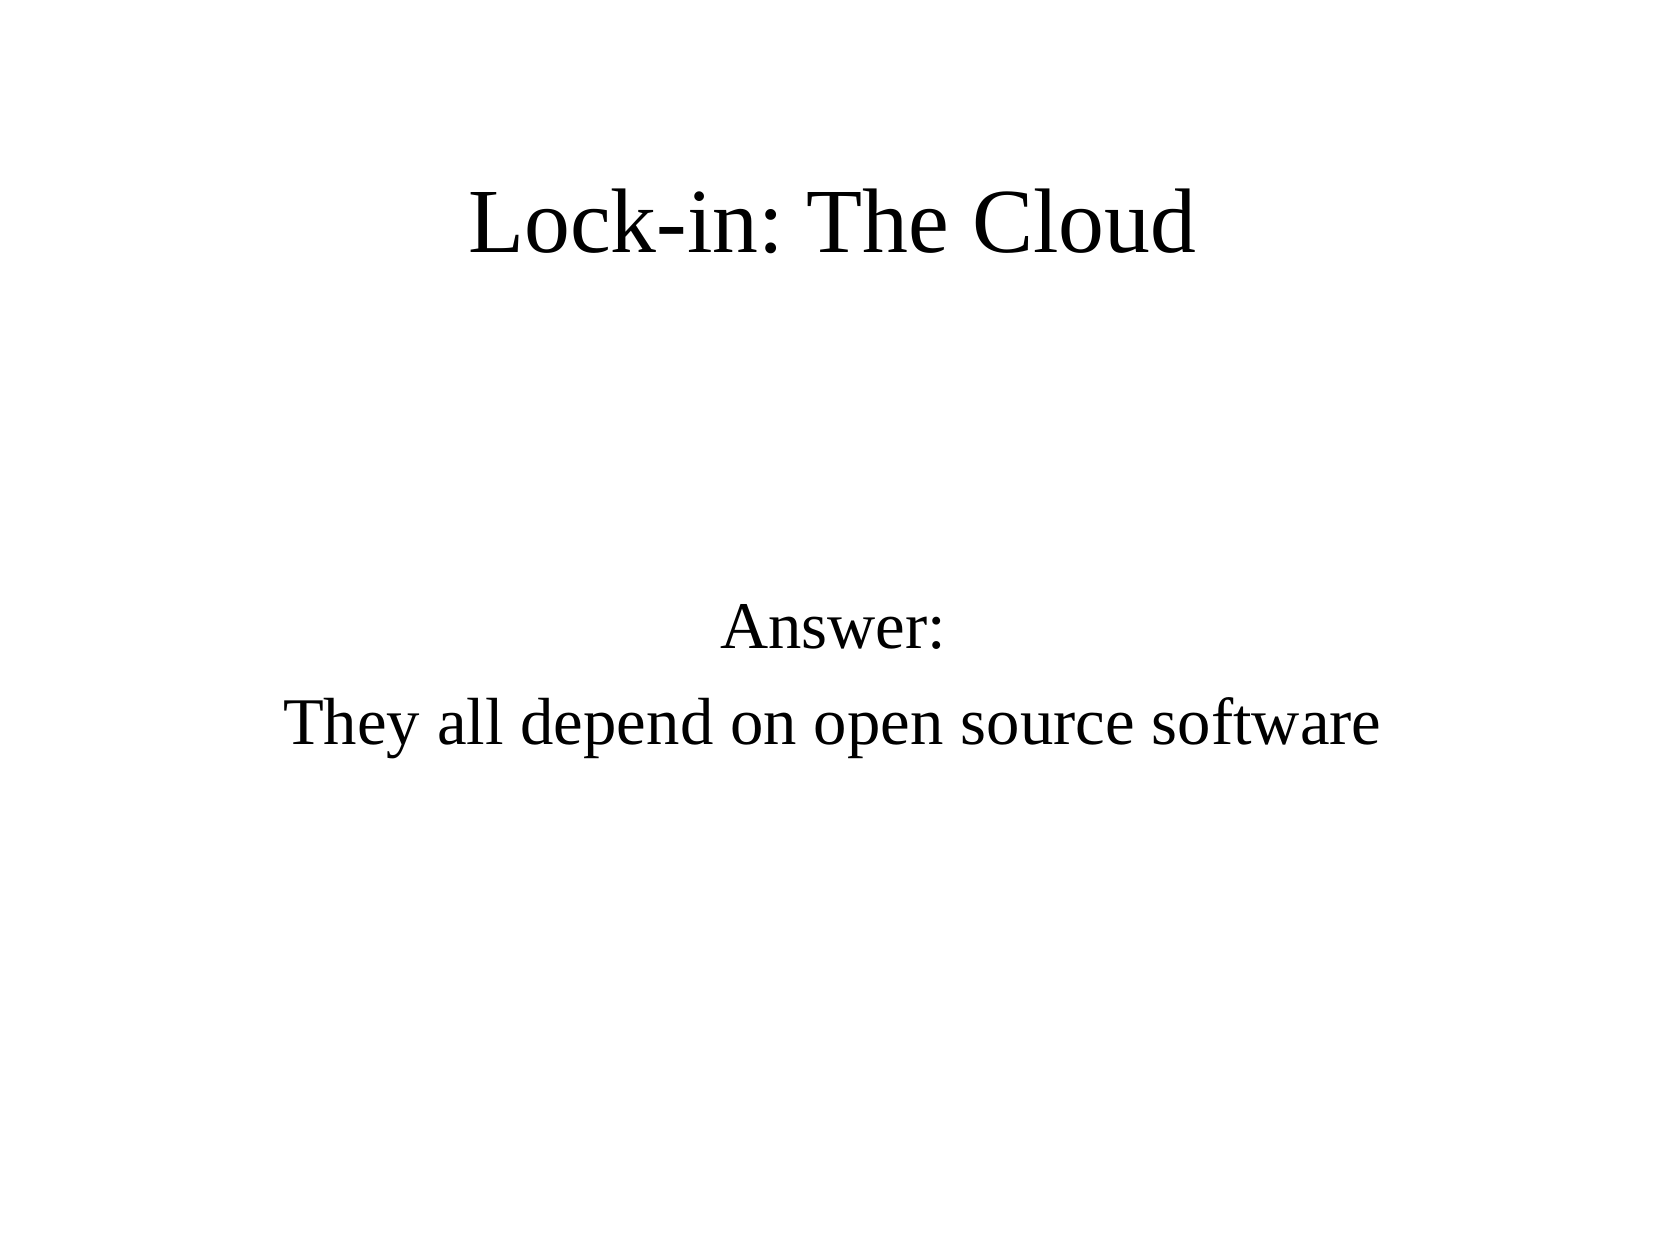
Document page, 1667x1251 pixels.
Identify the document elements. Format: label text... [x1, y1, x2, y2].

subtitle Answer: They all depend on open source software [124, 110, 1542, 1230]
